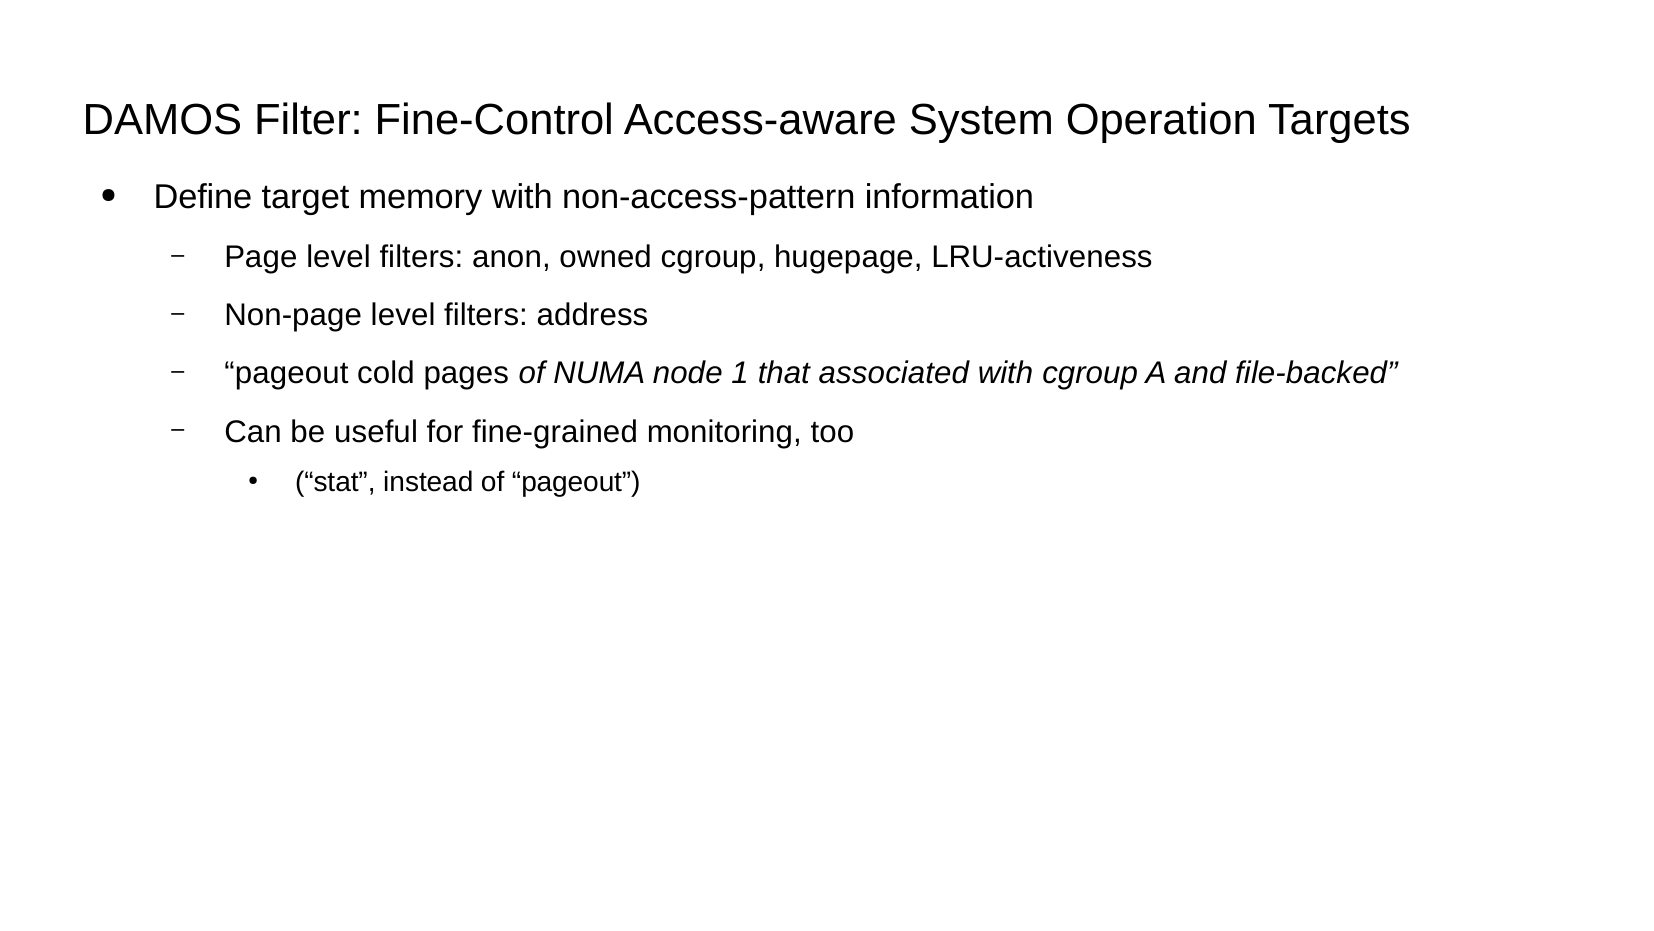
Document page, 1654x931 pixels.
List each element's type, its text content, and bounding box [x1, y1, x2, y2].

title DAMOS Filter: Fine-Control Access-aware System Operation Targets [82, 81, 1571, 157]
list Define target memory with non-access-pattern information Page level filters: anon, owned cgroup, hugepage, LRU-activeness Non-page level filters: address “pageout cold pages of NUMA node 1 that associated with cgroup A and file-backed” Can be useful for fine-grained monitoring, too (“stat”, instead of “pageout”) [82, 177, 1571, 833]
